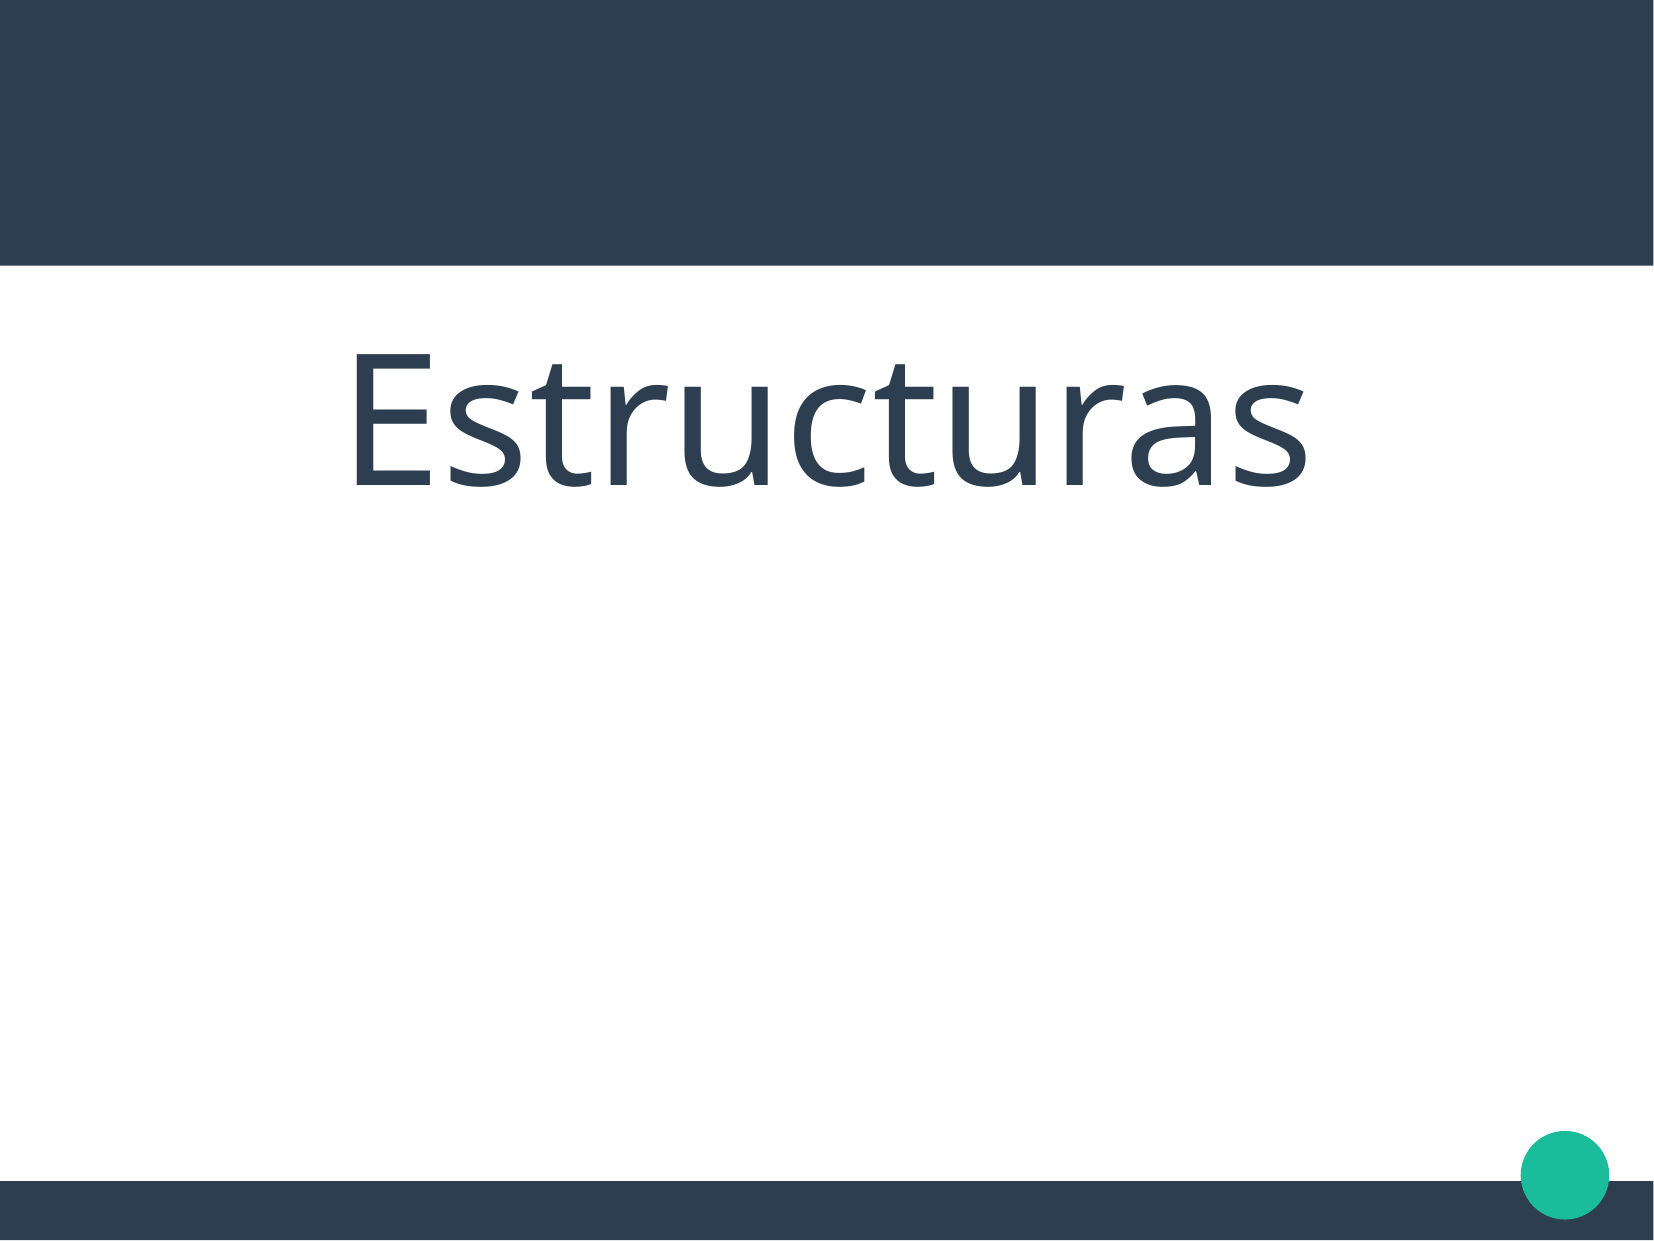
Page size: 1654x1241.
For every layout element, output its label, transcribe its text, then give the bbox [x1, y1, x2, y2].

subtitle Estructuras [59, 49, 1595, 779]
